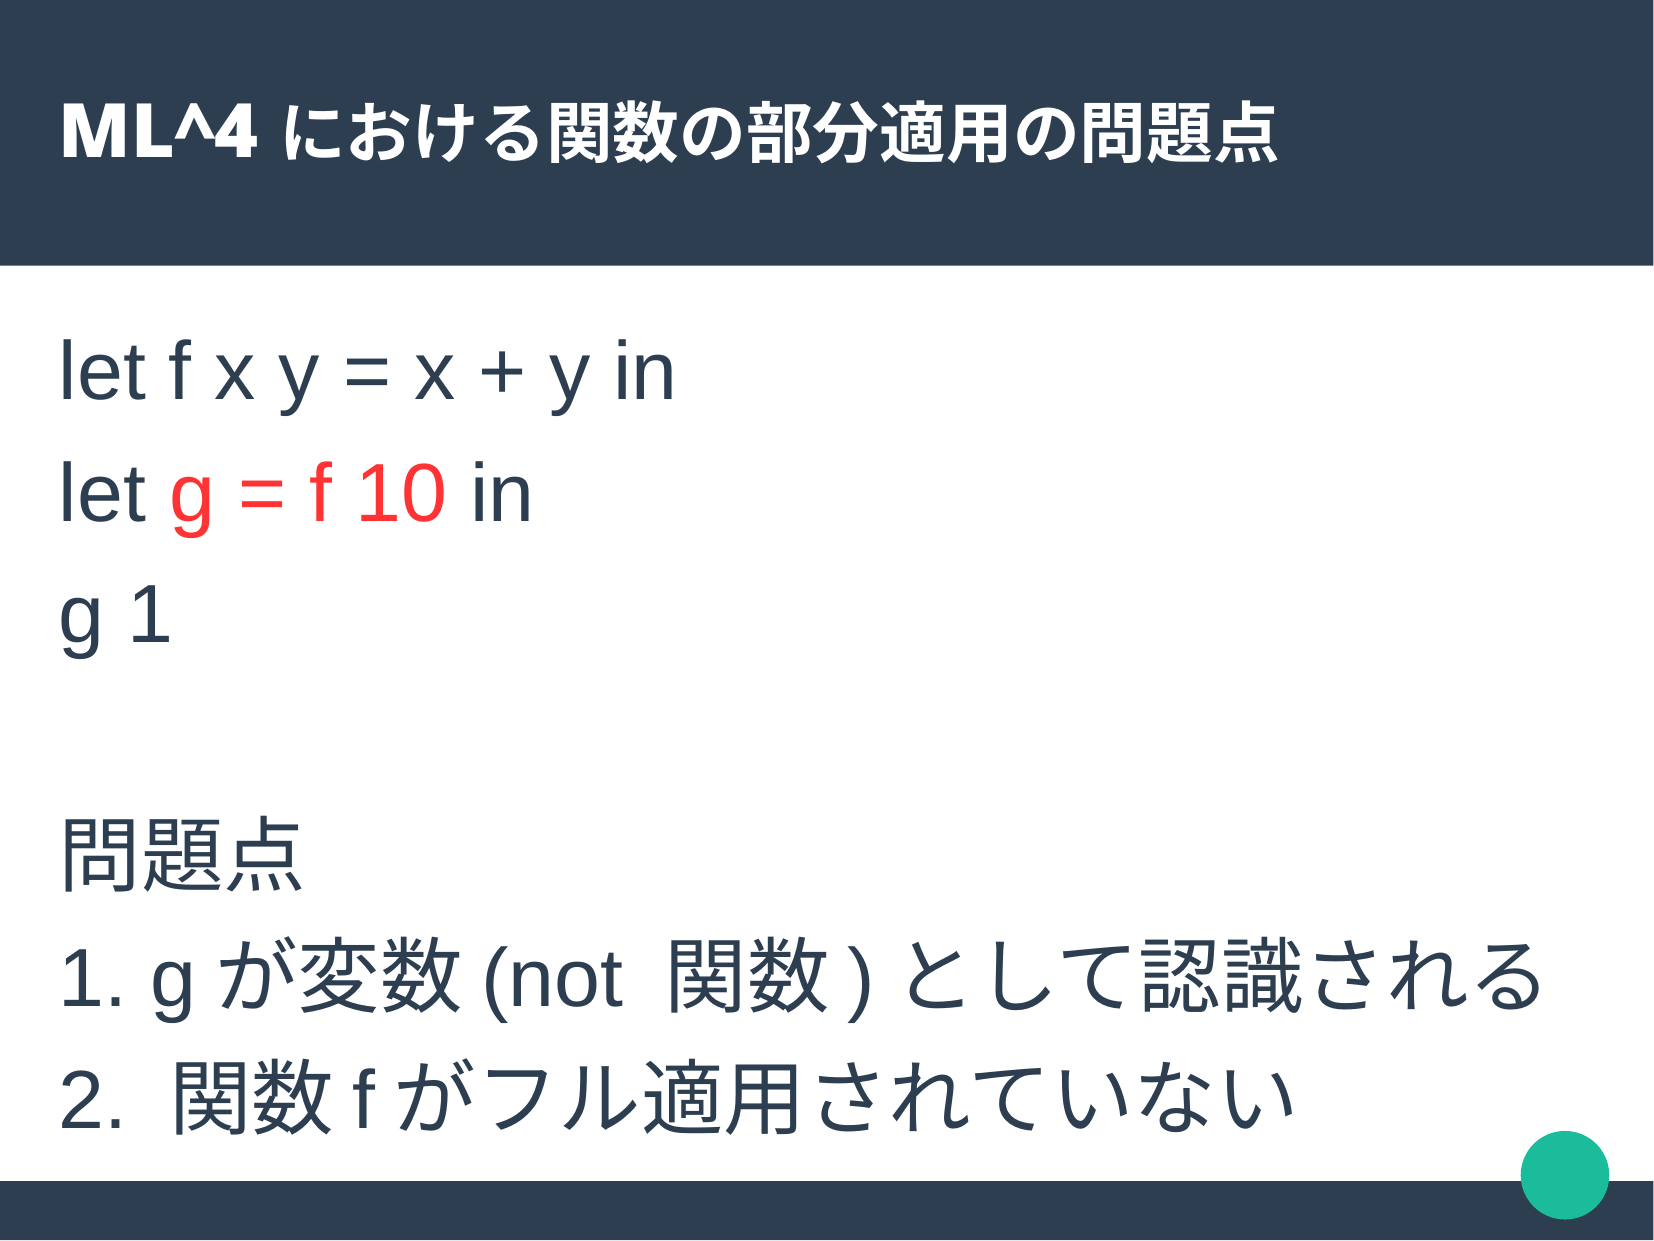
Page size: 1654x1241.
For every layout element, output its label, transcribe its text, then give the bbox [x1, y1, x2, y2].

title ML^4における関数の部分適用の問題点 [59, 49, 1595, 207]
list let f x y = x + y in let g = f 10 in g 1 問題点 1. gが変数(not 関数)として認識される 2. 関数fがフル適用されていない [59, 324, 1595, 1152]
